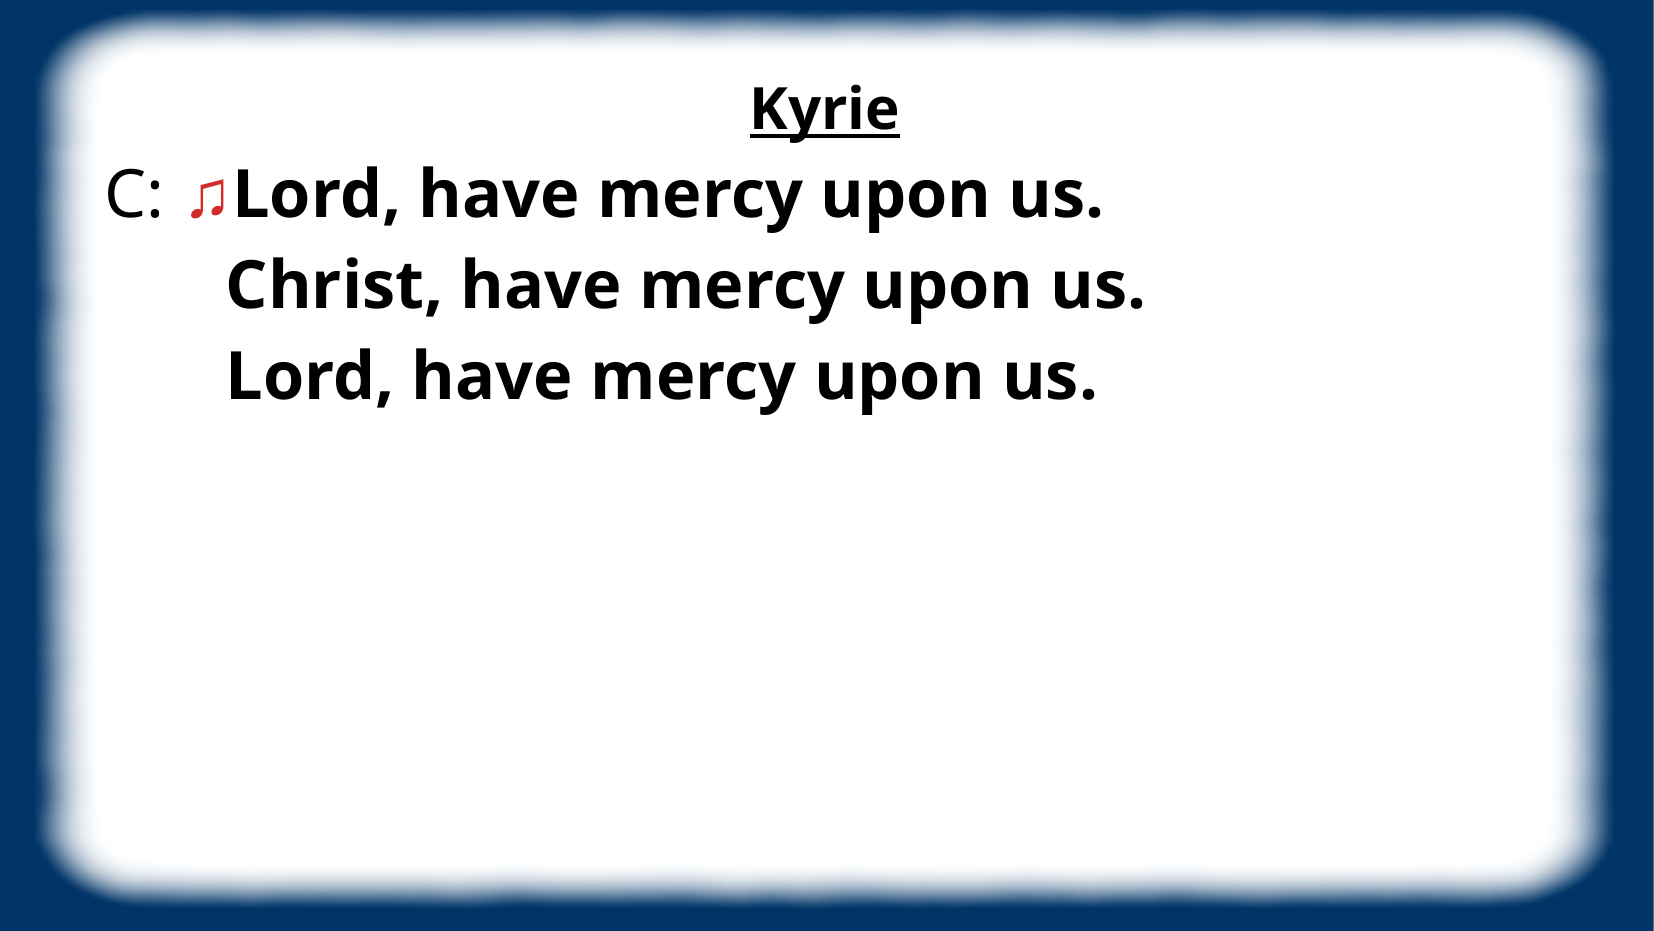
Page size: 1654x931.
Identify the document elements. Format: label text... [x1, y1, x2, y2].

text_box Kyrie C: ♫Lord, have mercy upon us. Christ, have mercy upon us. Lord, have mercy upon us. [90, 60, 1561, 419]
picture [0, 0, 1654, 931]
